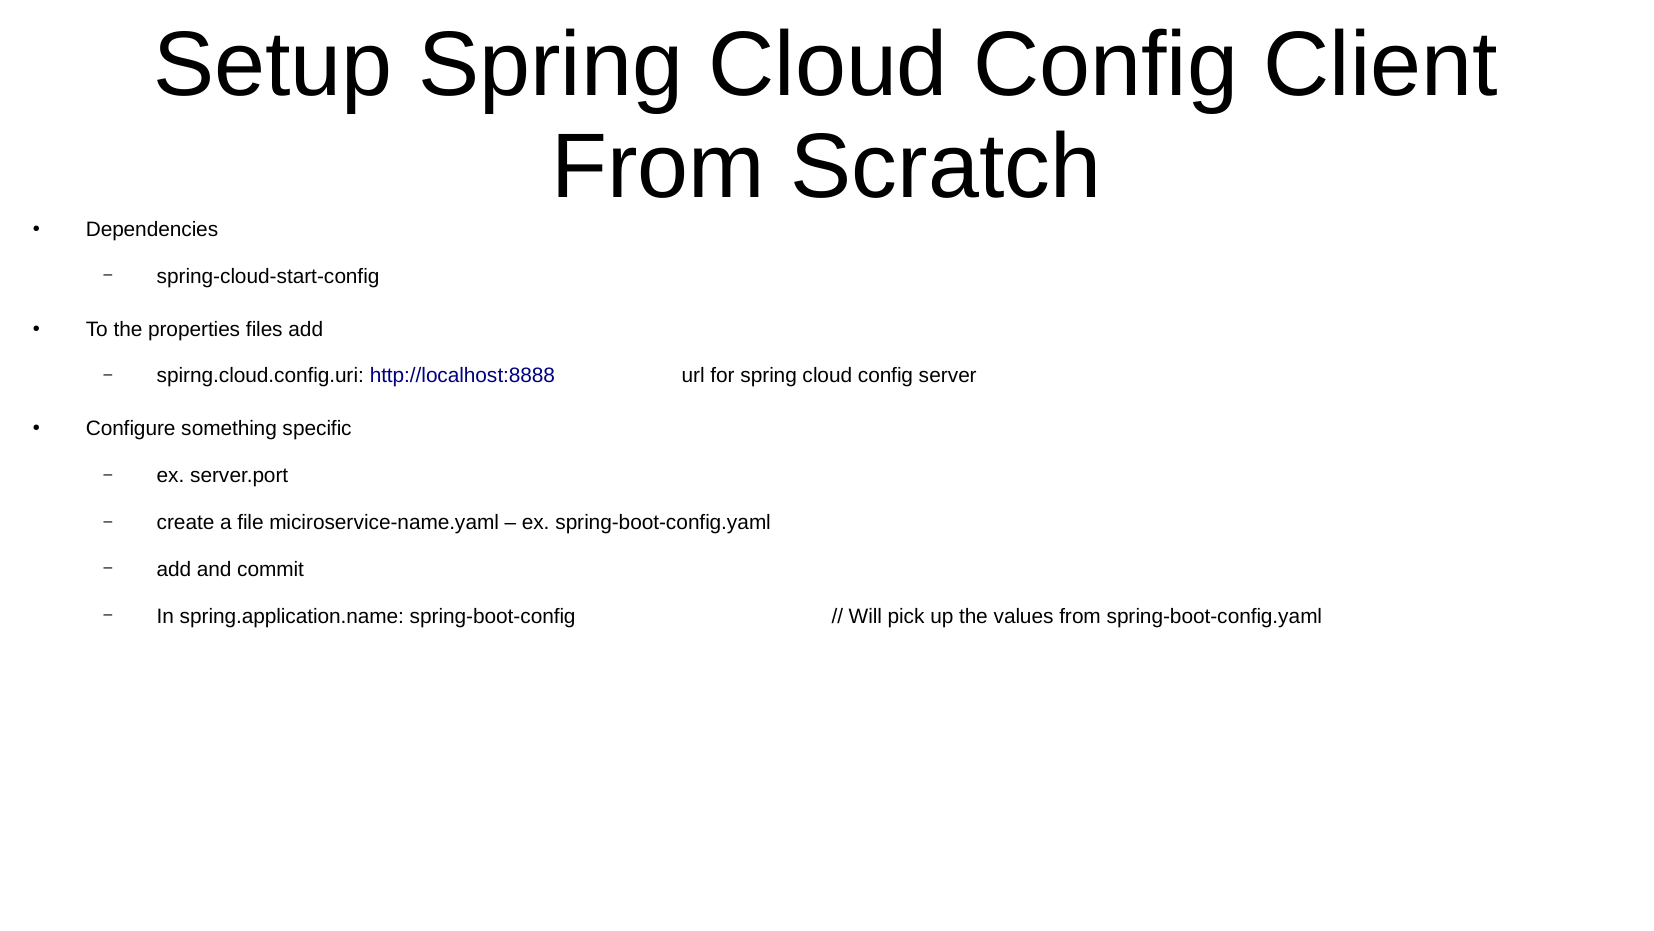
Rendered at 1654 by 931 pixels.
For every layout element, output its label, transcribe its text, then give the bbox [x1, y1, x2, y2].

list Dependencies spring-cloud-start-config To the properties files add spirng.cloud.config.uri: http://localhost:8888 url for spring cloud config server Configure something specific ex. server.port create a file miciroservice-name.yaml – ex. spring-boot-config.yaml add and commit In spring.application.name: spring-boot-config // Will pick up the values from spring-boot-config.yaml [15, 217, 1571, 886]
title Setup Spring Cloud Config Client From Scratch [82, 12, 1571, 217]
